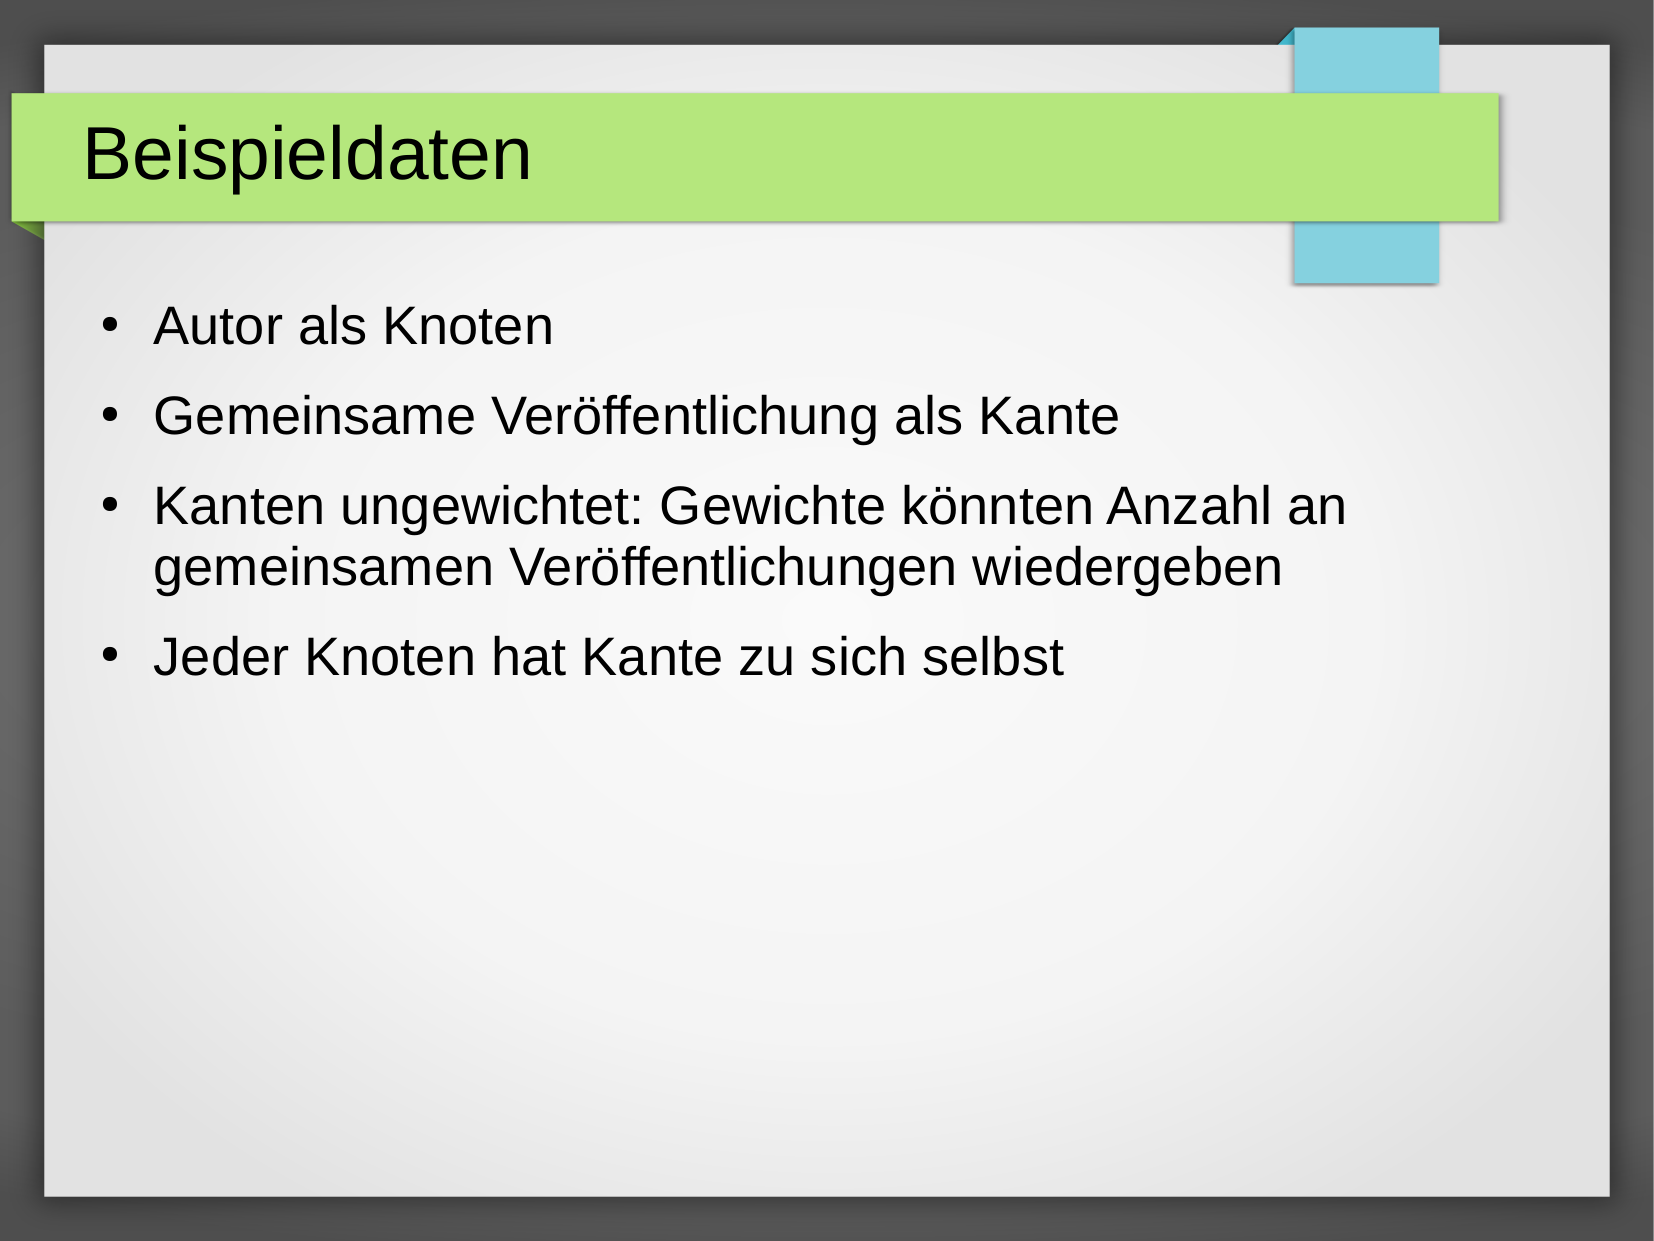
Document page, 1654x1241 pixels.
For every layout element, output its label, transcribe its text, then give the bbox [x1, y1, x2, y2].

list Autor als Knoten Gemeinsame Veröffentlichung als Kante Kanten ungewichtet: Gewichte könnten Anzahl an gemeinsamen Veröffentlichungen wiedergeben Jeder Knoten hat Kante zu sich selbst [82, 295, 1571, 1015]
title Beispieldaten [82, 94, 1264, 213]
picture [0, 0, 1654, 1241]
